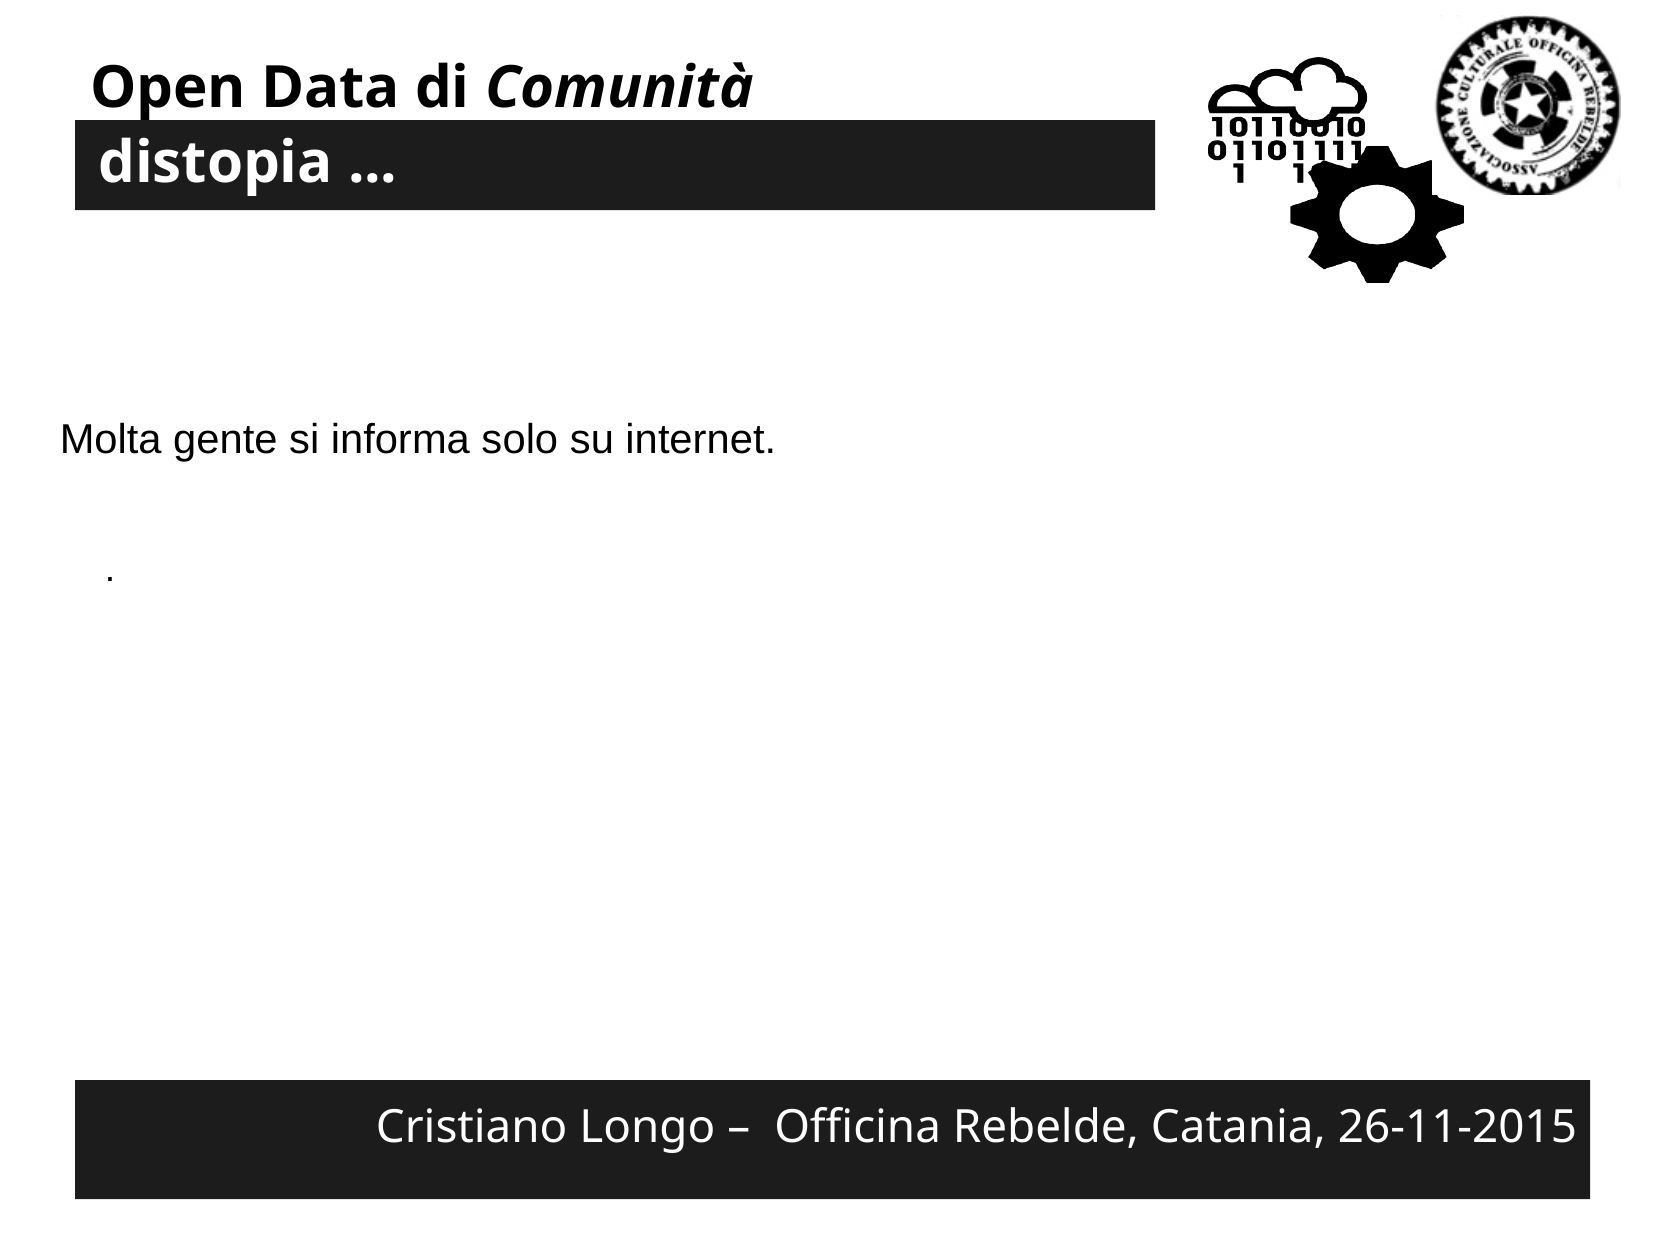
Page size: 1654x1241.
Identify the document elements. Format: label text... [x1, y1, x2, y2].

picture [1208, 15, 1621, 283]
list Cristiano Longo – Officina Rebelde, Catania, 26-11-2015 [75, 1080, 1591, 1200]
text_box . [90, 540, 131, 597]
list distopia ... [75, 120, 1156, 211]
list Open Data di Comunità [75, 45, 1325, 166]
text_box Molta gente si informa solo su internet. [45, 408, 1531, 511]
